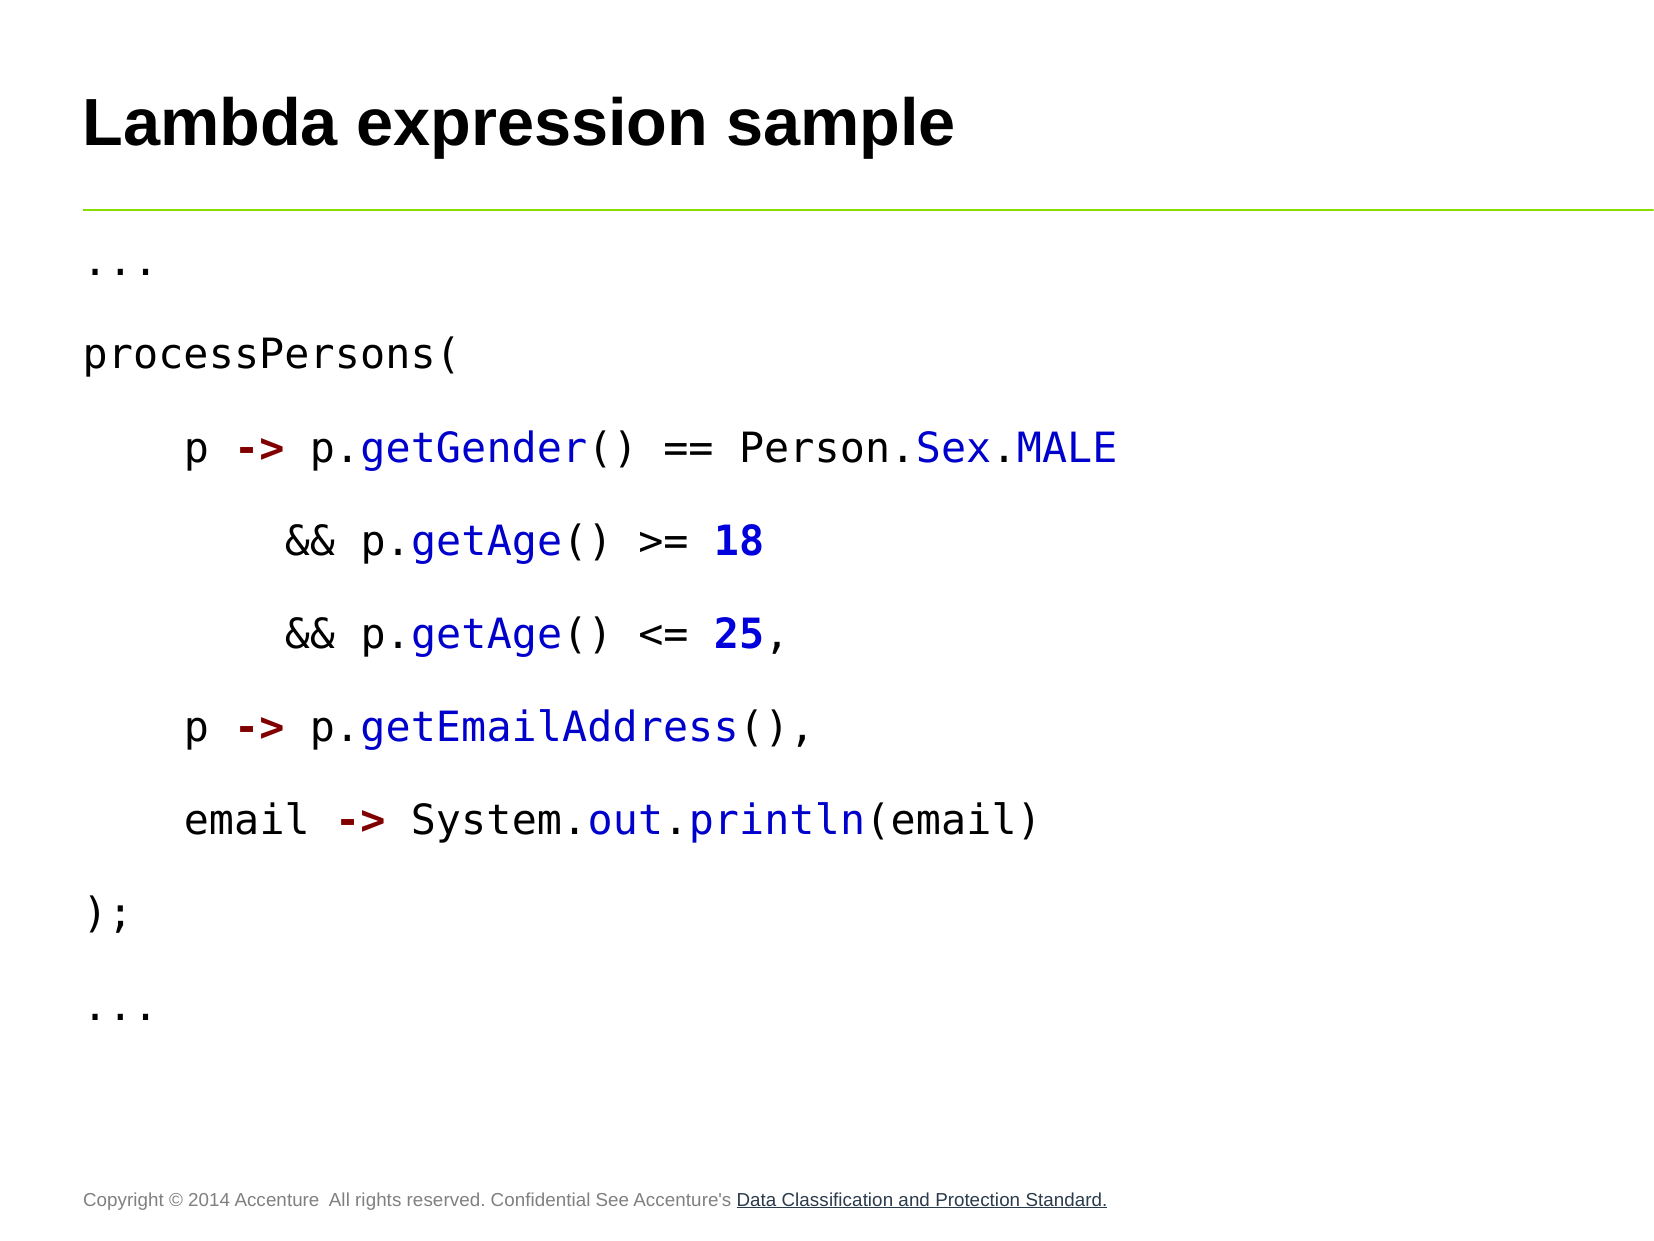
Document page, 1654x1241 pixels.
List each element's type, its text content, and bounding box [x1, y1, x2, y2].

title Lambda expression sample [82, 49, 1571, 196]
list ... processPersons( p -> p.getGender() == Person.Sex.MALE && p.getAge() >= 18 && p.getAge() <= 25, p -> p.getEmailAddress(), email -> System.out.println(email) ); ... [82, 225, 1538, 1186]
